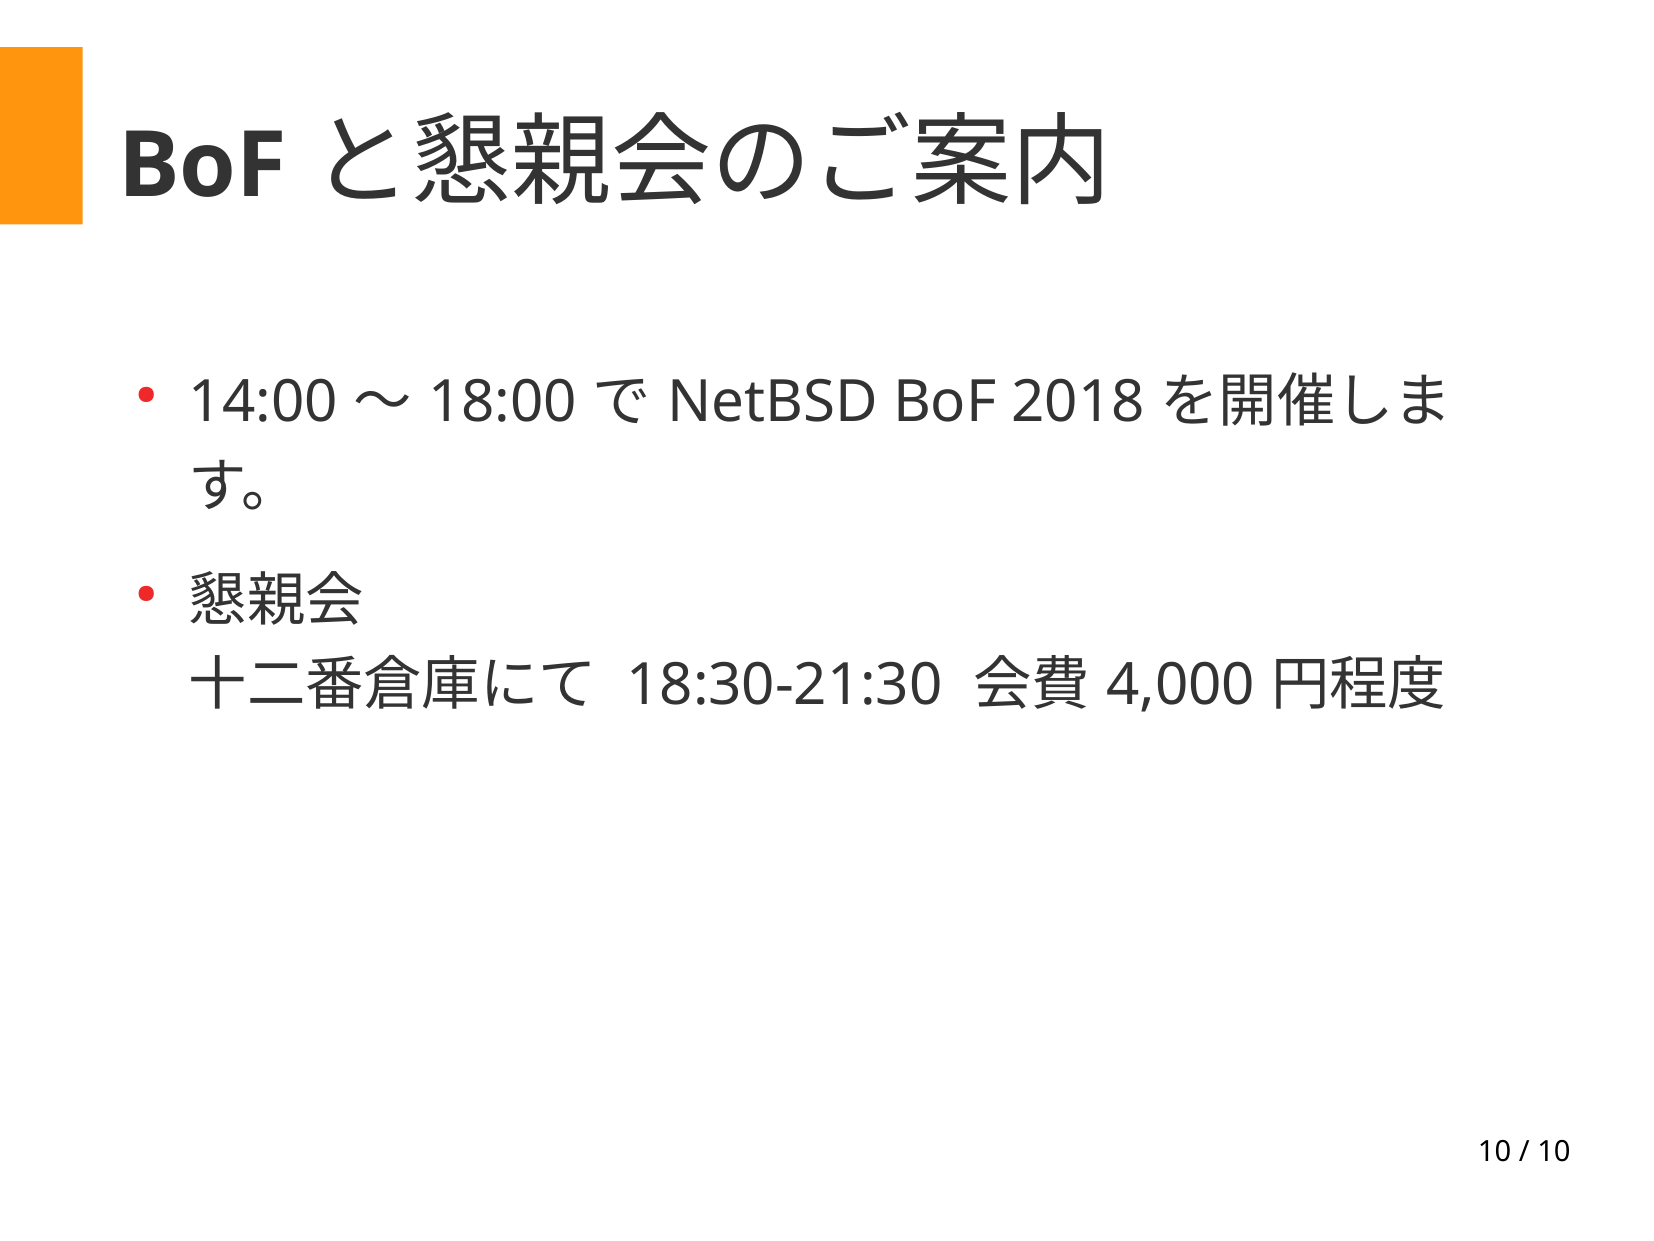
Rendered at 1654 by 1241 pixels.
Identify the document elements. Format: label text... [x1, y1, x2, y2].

title BoFと懇親会のご案内 [118, 49, 1571, 257]
list 14:00〜18:00でNetBSD BoF 2018を開催します。 懇親会 十二番倉庫にて 18:30-21:30 会費4,000円程度 [118, 354, 1536, 1074]
